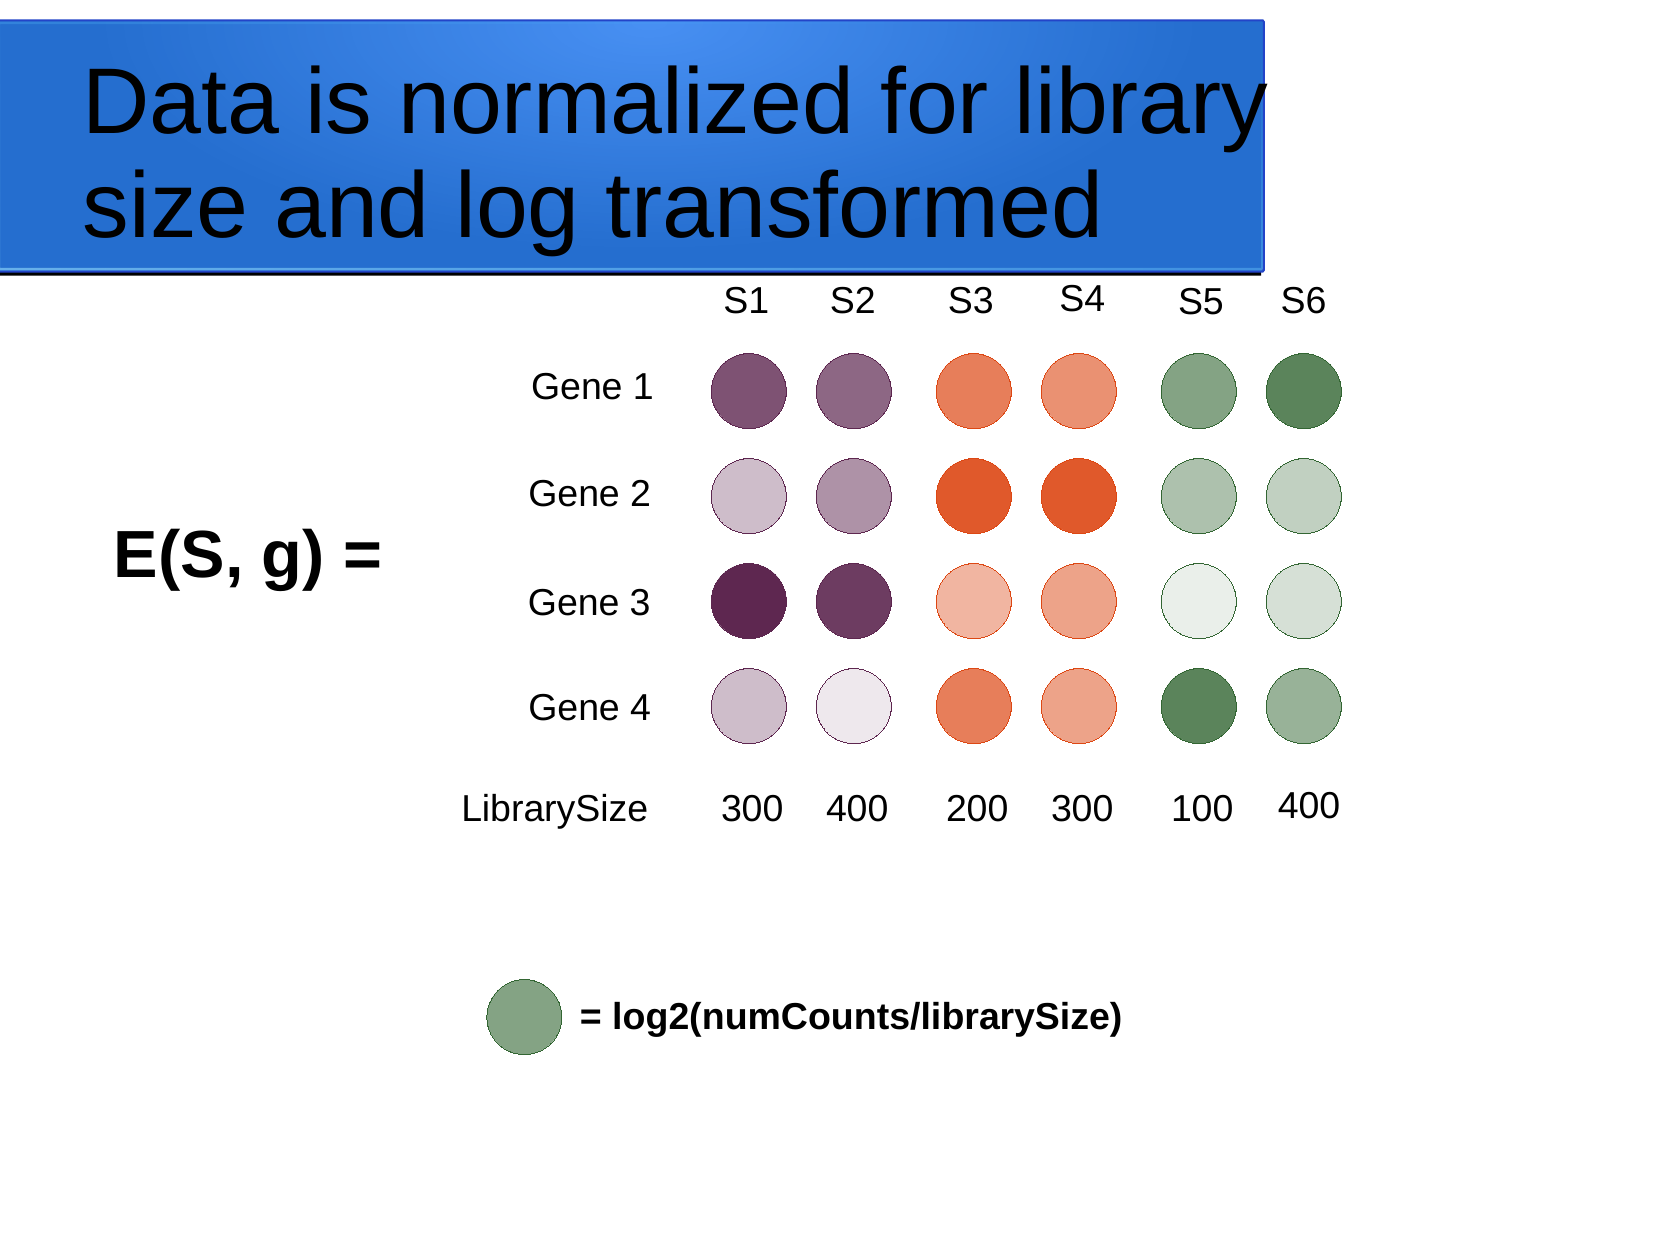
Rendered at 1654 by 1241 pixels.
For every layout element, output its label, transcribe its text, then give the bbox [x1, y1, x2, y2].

text_box LibrarySize [446, 780, 664, 837]
text_box [936, 668, 1012, 744]
text_box S1 [708, 272, 784, 330]
text_box = log2(numCounts/librarySize) [565, 988, 1138, 1076]
text_box S4 [1044, 270, 1120, 327]
text_box [816, 563, 892, 639]
text_box S5 [1163, 273, 1239, 330]
text_box [936, 353, 1012, 429]
text_box S6 [1265, 272, 1342, 330]
text_box [1266, 458, 1342, 534]
text_box [1161, 668, 1237, 744]
text_box 400 [1263, 777, 1355, 835]
text_box [1161, 353, 1237, 429]
text_box [1161, 458, 1237, 534]
text_box [816, 458, 892, 534]
text_box [711, 668, 787, 744]
text_box [486, 979, 562, 1055]
text_box [1041, 668, 1117, 744]
text_box S3 [933, 272, 1009, 329]
text_box 100 [1156, 780, 1249, 837]
text_box [711, 458, 787, 534]
text_box [1161, 563, 1237, 639]
text_box Gene 1 [516, 358, 669, 415]
text_box [1041, 353, 1117, 429]
text_box 300 [1036, 780, 1129, 837]
text_box [936, 563, 1012, 639]
text_box [1041, 458, 1117, 534]
text_box E(S, g) = [99, 510, 398, 600]
text_box Gene 3 [513, 573, 666, 631]
text_box 200 [931, 780, 1024, 837]
text_box 300 [706, 780, 799, 837]
text_box [1266, 668, 1342, 744]
text_box [1041, 563, 1117, 639]
text_box Gene 4 [513, 679, 666, 736]
text_box Gene 2 [513, 464, 666, 522]
text_box [816, 353, 892, 429]
text_box [1266, 563, 1342, 639]
text_box [711, 353, 787, 429]
text_box [1266, 353, 1342, 429]
text_box [711, 563, 787, 639]
title Data is normalized for library size and log transformed [82, 48, 1571, 258]
text_box [936, 458, 1012, 534]
text_box 400 [811, 780, 904, 837]
text_box S2 [815, 272, 891, 329]
text_box [816, 668, 892, 744]
